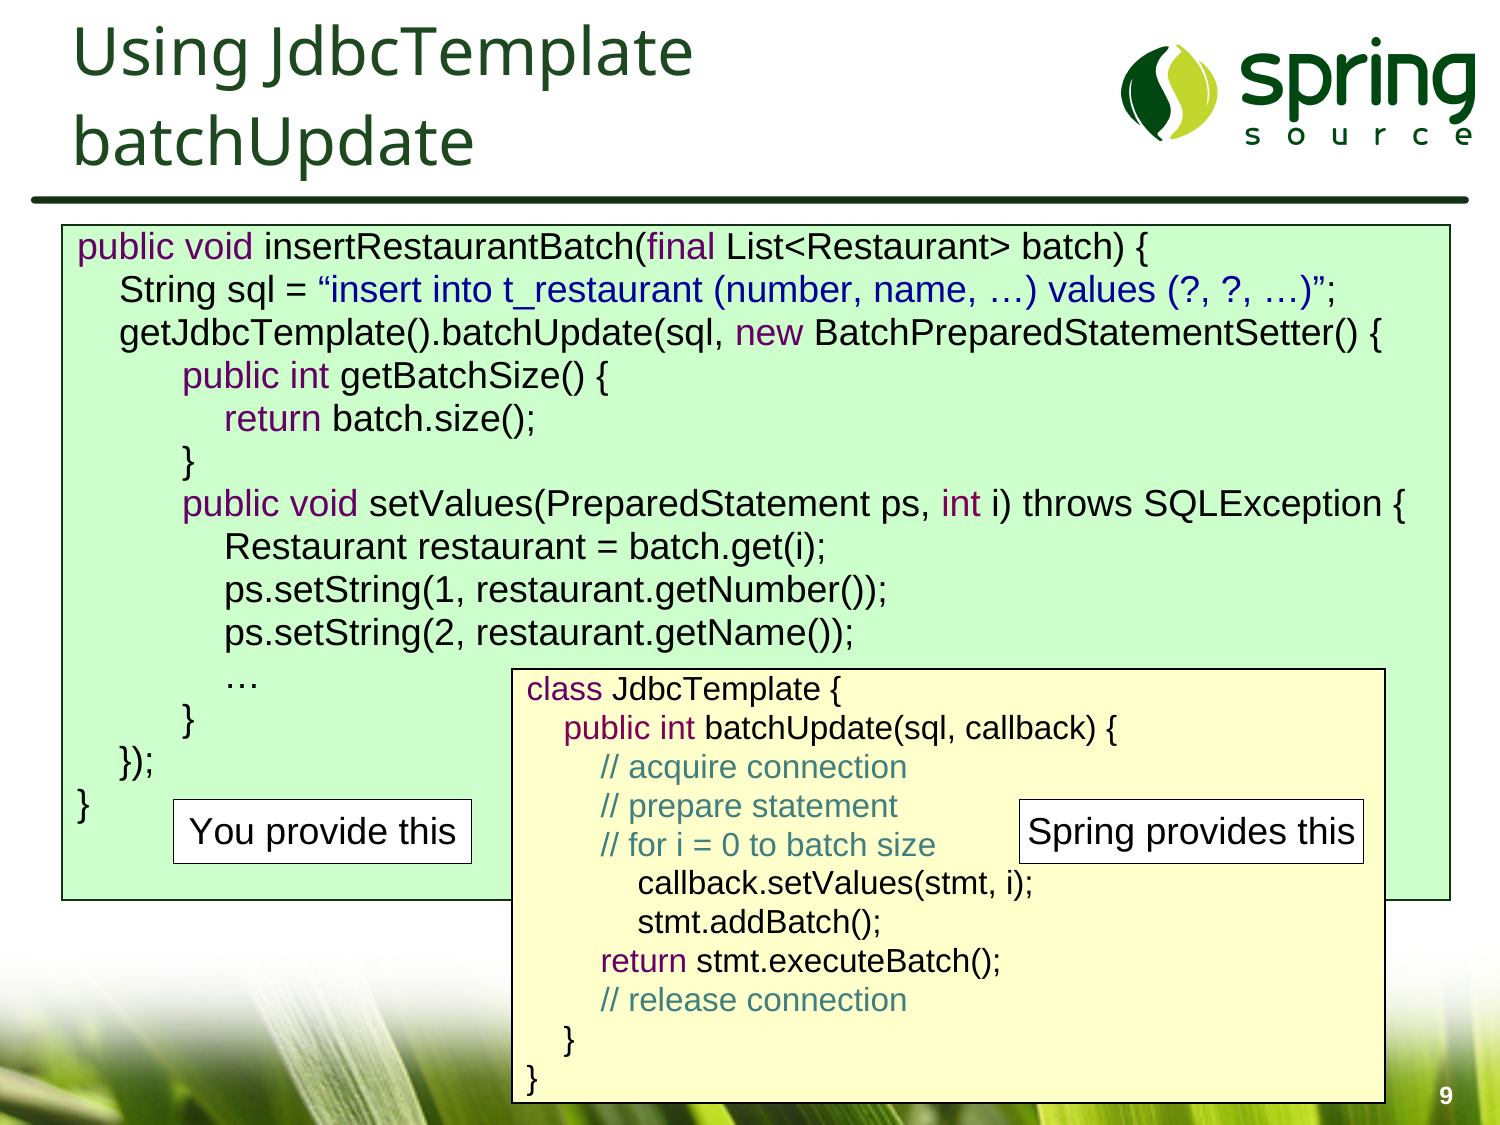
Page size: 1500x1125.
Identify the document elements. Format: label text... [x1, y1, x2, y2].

title Using JdbcTemplate batchUpdate [56, 5, 1089, 184]
list public void insertRestaurantBatch(final List<Restaurant> batch) { String sql = “insert into t_restaurant (number, name, …) values (?, ?, …)”; getJdbcTemplate().batchUpdate(sql, new BatchPreparedStatementSetter() { public int getBatchSize() { return batch.size(); } public void setValues(PreparedStatement ps, int i) throws SQLException { Restaurant restaurant = batch.get(i); ps.setString(1, restaurant.getNumber()); ps.setString(2, restaurant.getName()); … } }); } [62, 224, 1450, 901]
picture [1121, 37, 1475, 145]
text_box You provide this [173, 799, 472, 864]
text_box class JdbcTemplate { public int batchUpdate(sql, callback) { // acquire connection // prepare statement // for i = 0 to batch size callback.setValues(stmt, i); stmt.addBatch(); return stmt.executeBatch(); // release connection } } [511, 669, 1386, 1104]
picture [0, 944, 1500, 1125]
text_box Spring provides this [1019, 799, 1364, 864]
